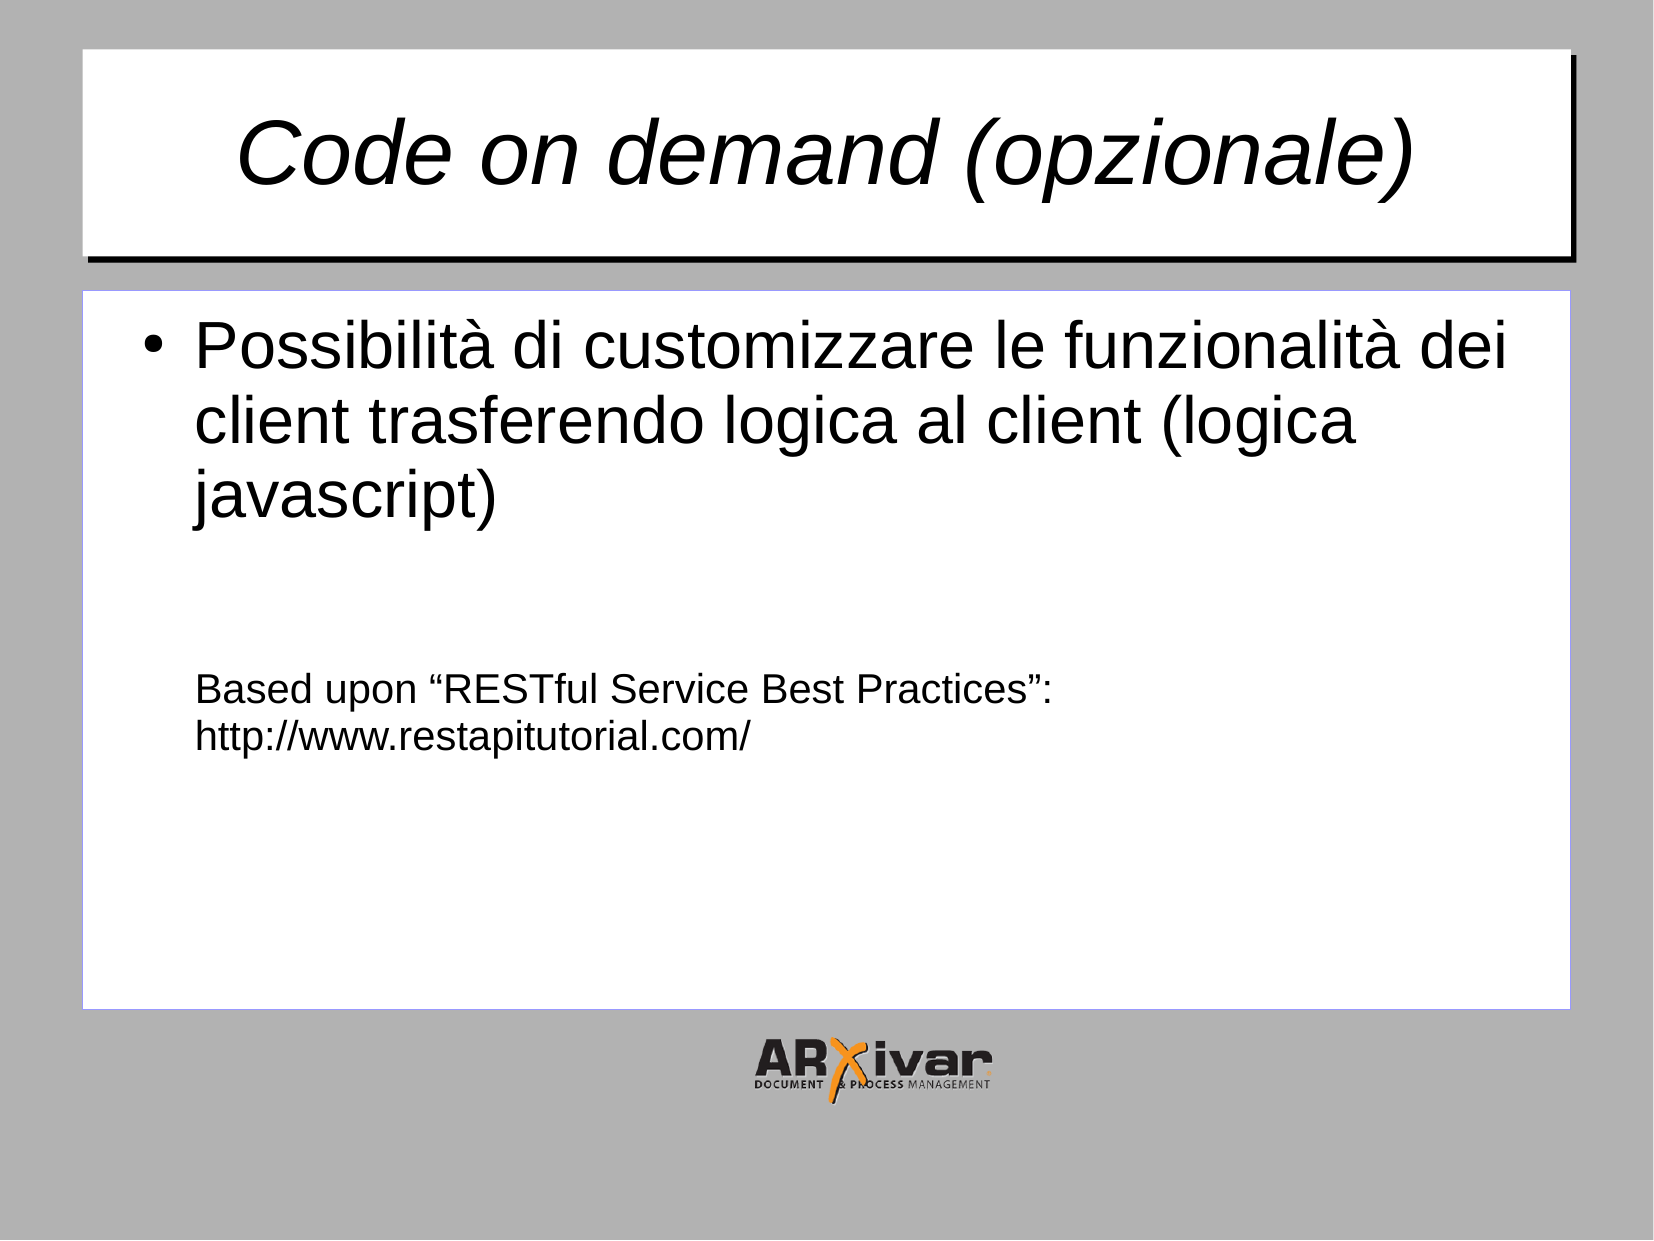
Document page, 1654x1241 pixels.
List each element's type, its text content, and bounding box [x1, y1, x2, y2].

list Possibilità di customizzare le funzionalità dei client trasferendo logica al client (logica javascript) Based upon “RESTful Service Best Practices”: http://www.restapitutorial.com/ [82, 290, 1571, 1010]
picture [755, 1031, 993, 1111]
title Code on demand (opzionale) [82, 49, 1571, 257]
